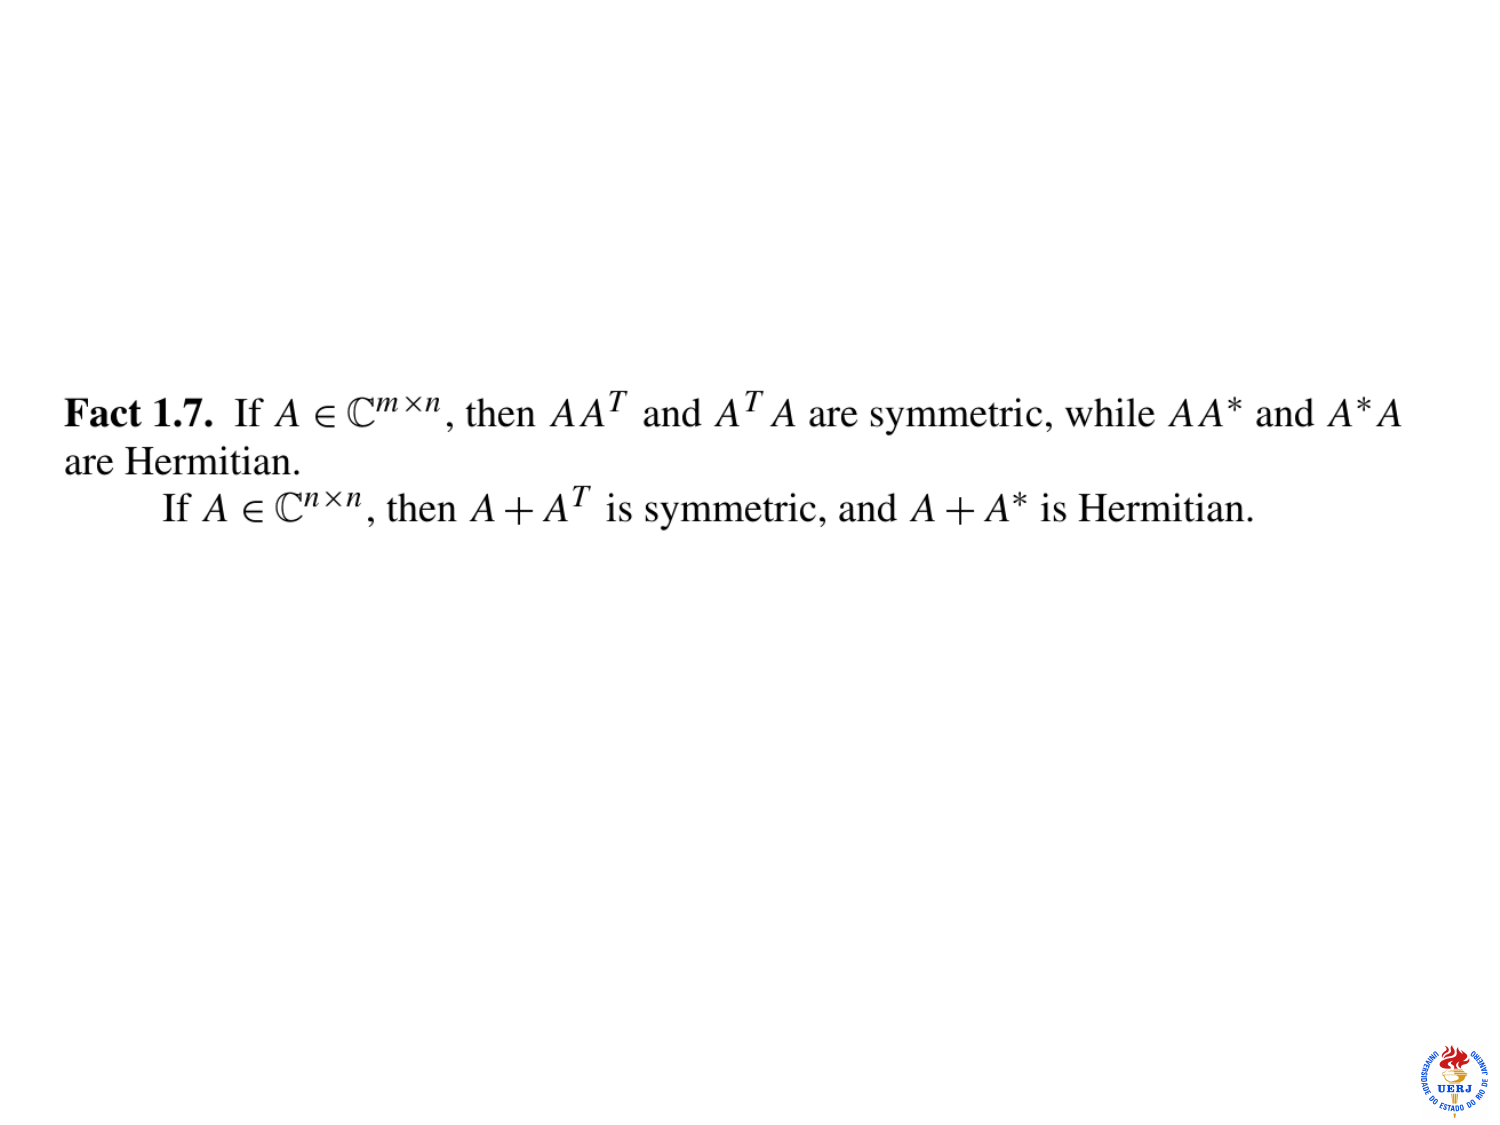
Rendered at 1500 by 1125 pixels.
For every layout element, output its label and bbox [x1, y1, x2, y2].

picture [0, 352, 1500, 614]
picture [1421, 1045, 1488, 1118]
